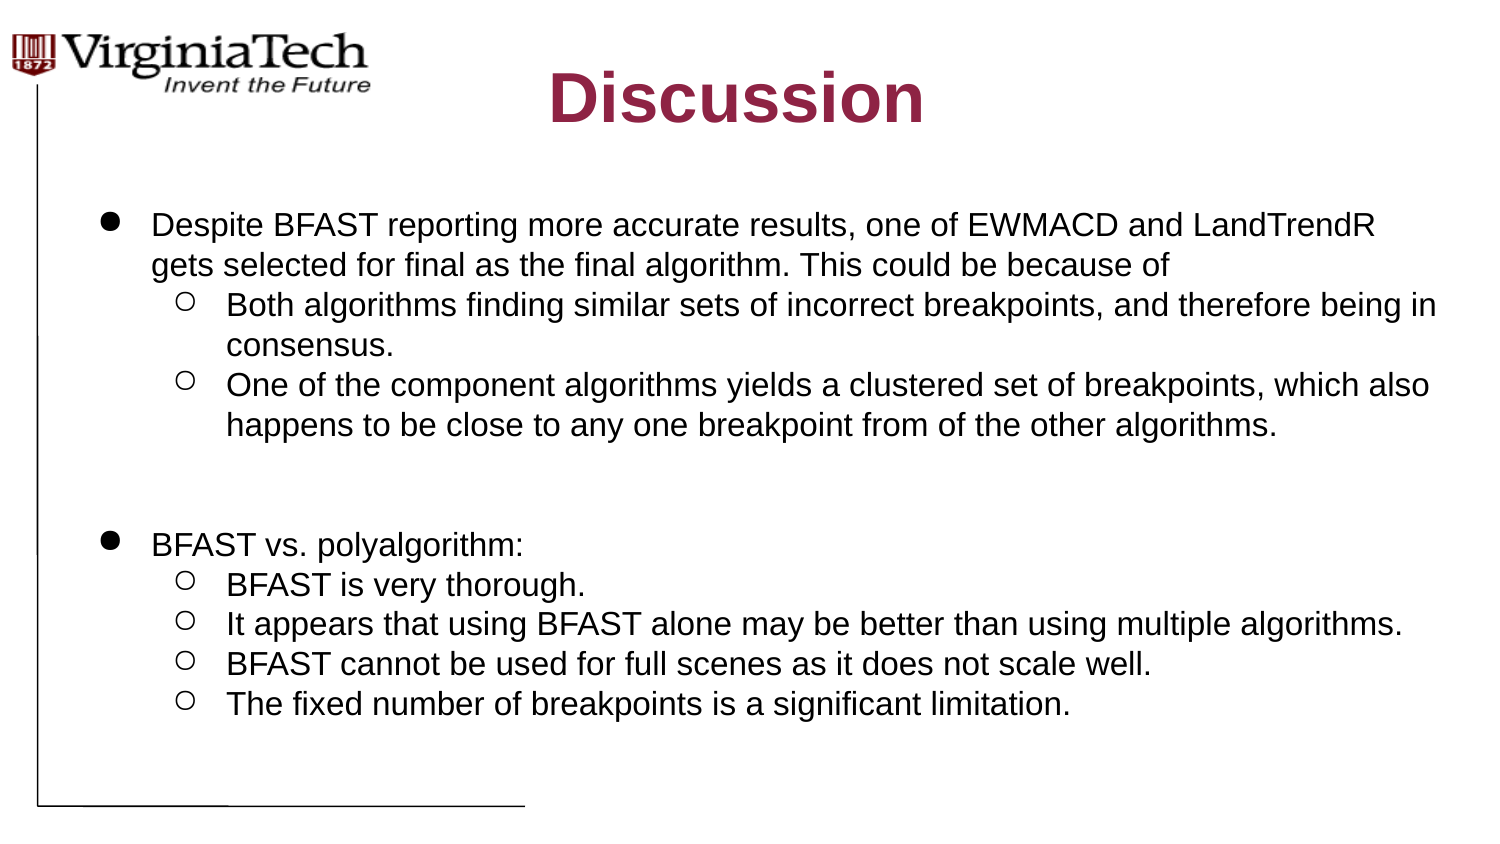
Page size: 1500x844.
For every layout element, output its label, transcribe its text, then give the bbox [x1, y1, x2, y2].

picture [12, 32, 372, 94]
text_box Despite BFAST reporting more accurate results, one of EWMACD and LandTrendR gets selected for final as the final algorithm. This could be because of Both algorithms finding similar sets of incorrect breakpoints, and therefore being in consensus. One of the component algorithms yields a clustered set of breakpoints, which also happens to be close to any one breakpoint from of the other algorithms. BFAST vs. polyalgorithm: BFAST is very thorough. It appears that using BFAST alone may be better than using multiple algorithms. BFAST cannot be used for full scenes as it does not scale well. The fixed number of breakpoints is a significant limitation. [61, 188, 1459, 803]
title Discussion [90, 43, 1385, 136]
